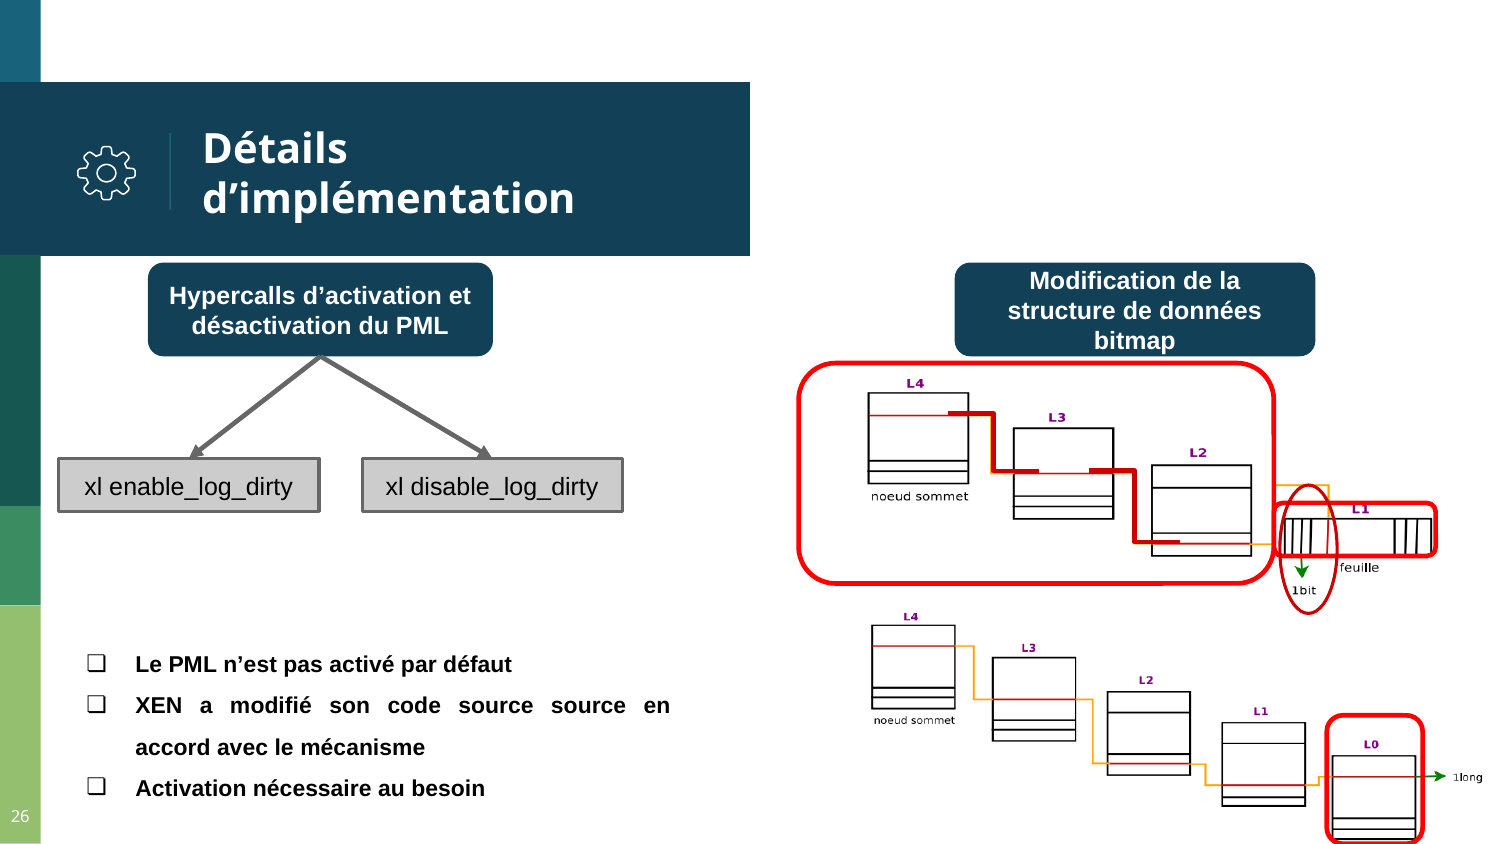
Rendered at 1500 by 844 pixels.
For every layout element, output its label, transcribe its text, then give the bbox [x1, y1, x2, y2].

title Détails d’implémentation [187, 87, 715, 256]
text_box Hypercalls d’activation et désactivation du PML [147, 262, 493, 357]
picture [866, 610, 1486, 844]
text_box Le PML n’est pas activé par défaut XEN a modifié son code source source en accord avec le mécanisme Activation nécessaire au besoin [36, 626, 695, 811]
slide_number <numéro> [0, 790, 49, 844]
text_box xl disable_log_dirty [362, 458, 623, 512]
picture [1277, 506, 1285, 549]
picture [859, 377, 1271, 581]
picture [1330, 718, 1420, 841]
text_box xl enable_log_dirty [58, 458, 320, 512]
picture [1293, 487, 1324, 500]
picture [1329, 555, 1436, 599]
picture [859, 557, 1288, 599]
picture [1332, 506, 1433, 553]
picture [1270, 377, 1436, 504]
text_box Modification de la structure de données bitmap [954, 262, 1316, 357]
picture [1282, 559, 1335, 599]
picture [1282, 506, 1335, 553]
